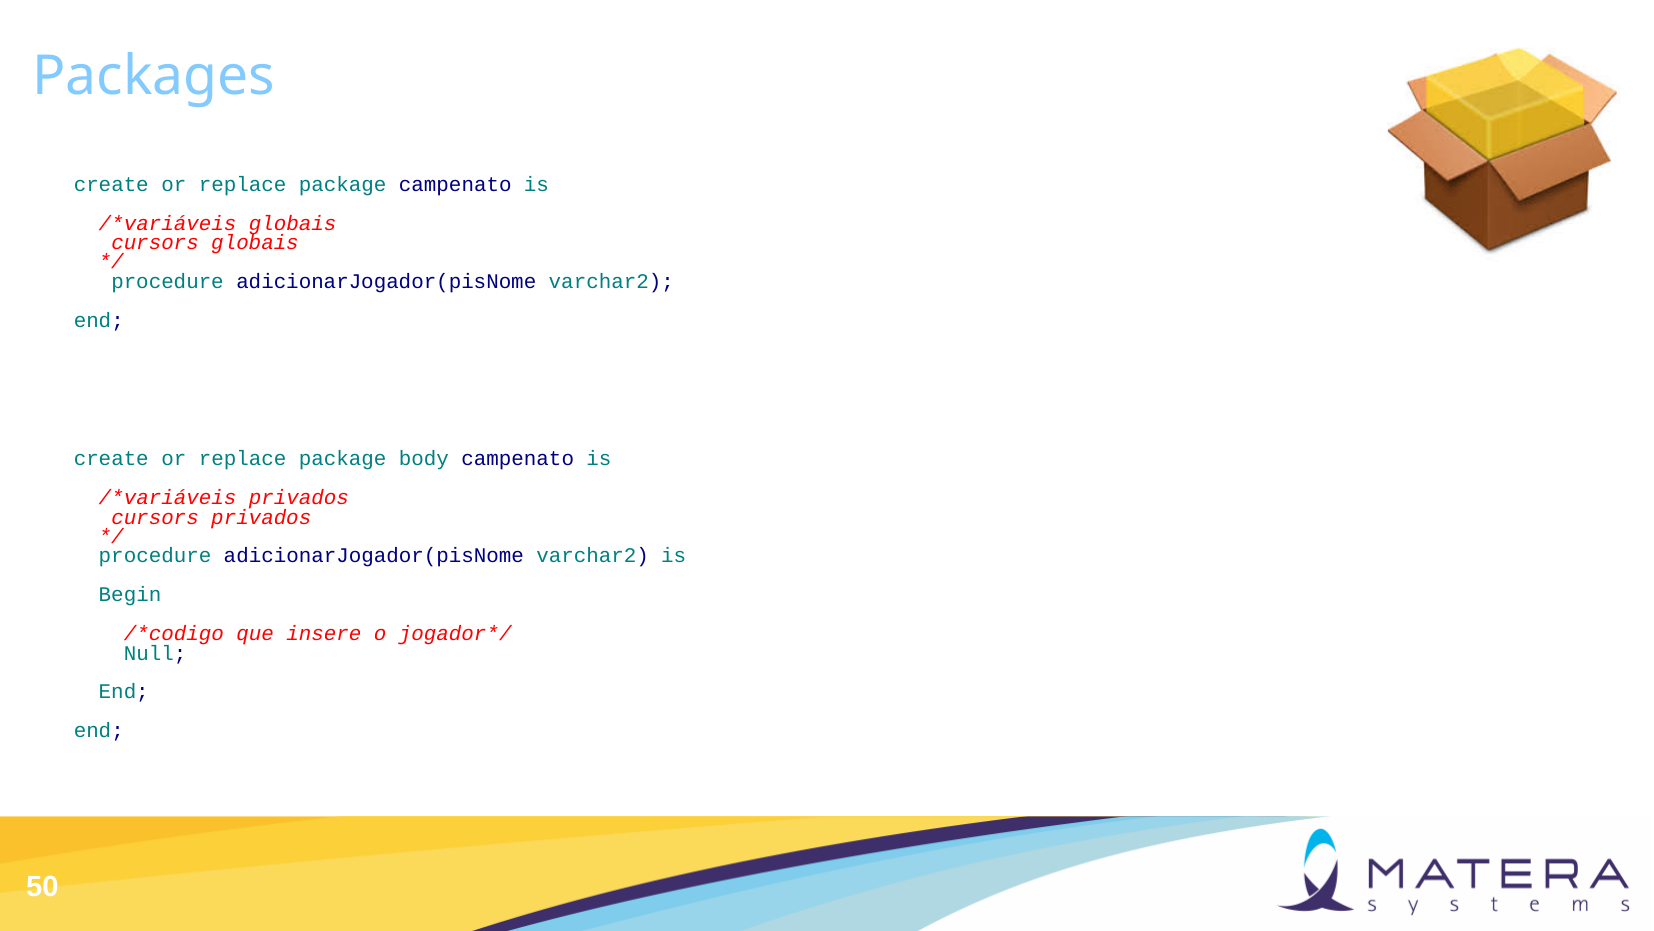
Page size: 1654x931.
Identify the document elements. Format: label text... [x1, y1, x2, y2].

picture [1387, 29, 1625, 266]
picture [0, 816, 1652, 931]
title Packages [32, 24, 1628, 137]
text_box create or replace package body campenato is /*variáveis privados cursors privados */ procedure adicionarJogador(pisNome varchar2) is Begin /*codigo que insere o jogador*/ Null; End; end; [59, 442, 798, 755]
text_box create or replace package campenato is /*variáveis globais cursors globais */ procedure adicionarJogador(pisNome varchar2); end; [59, 168, 1477, 345]
